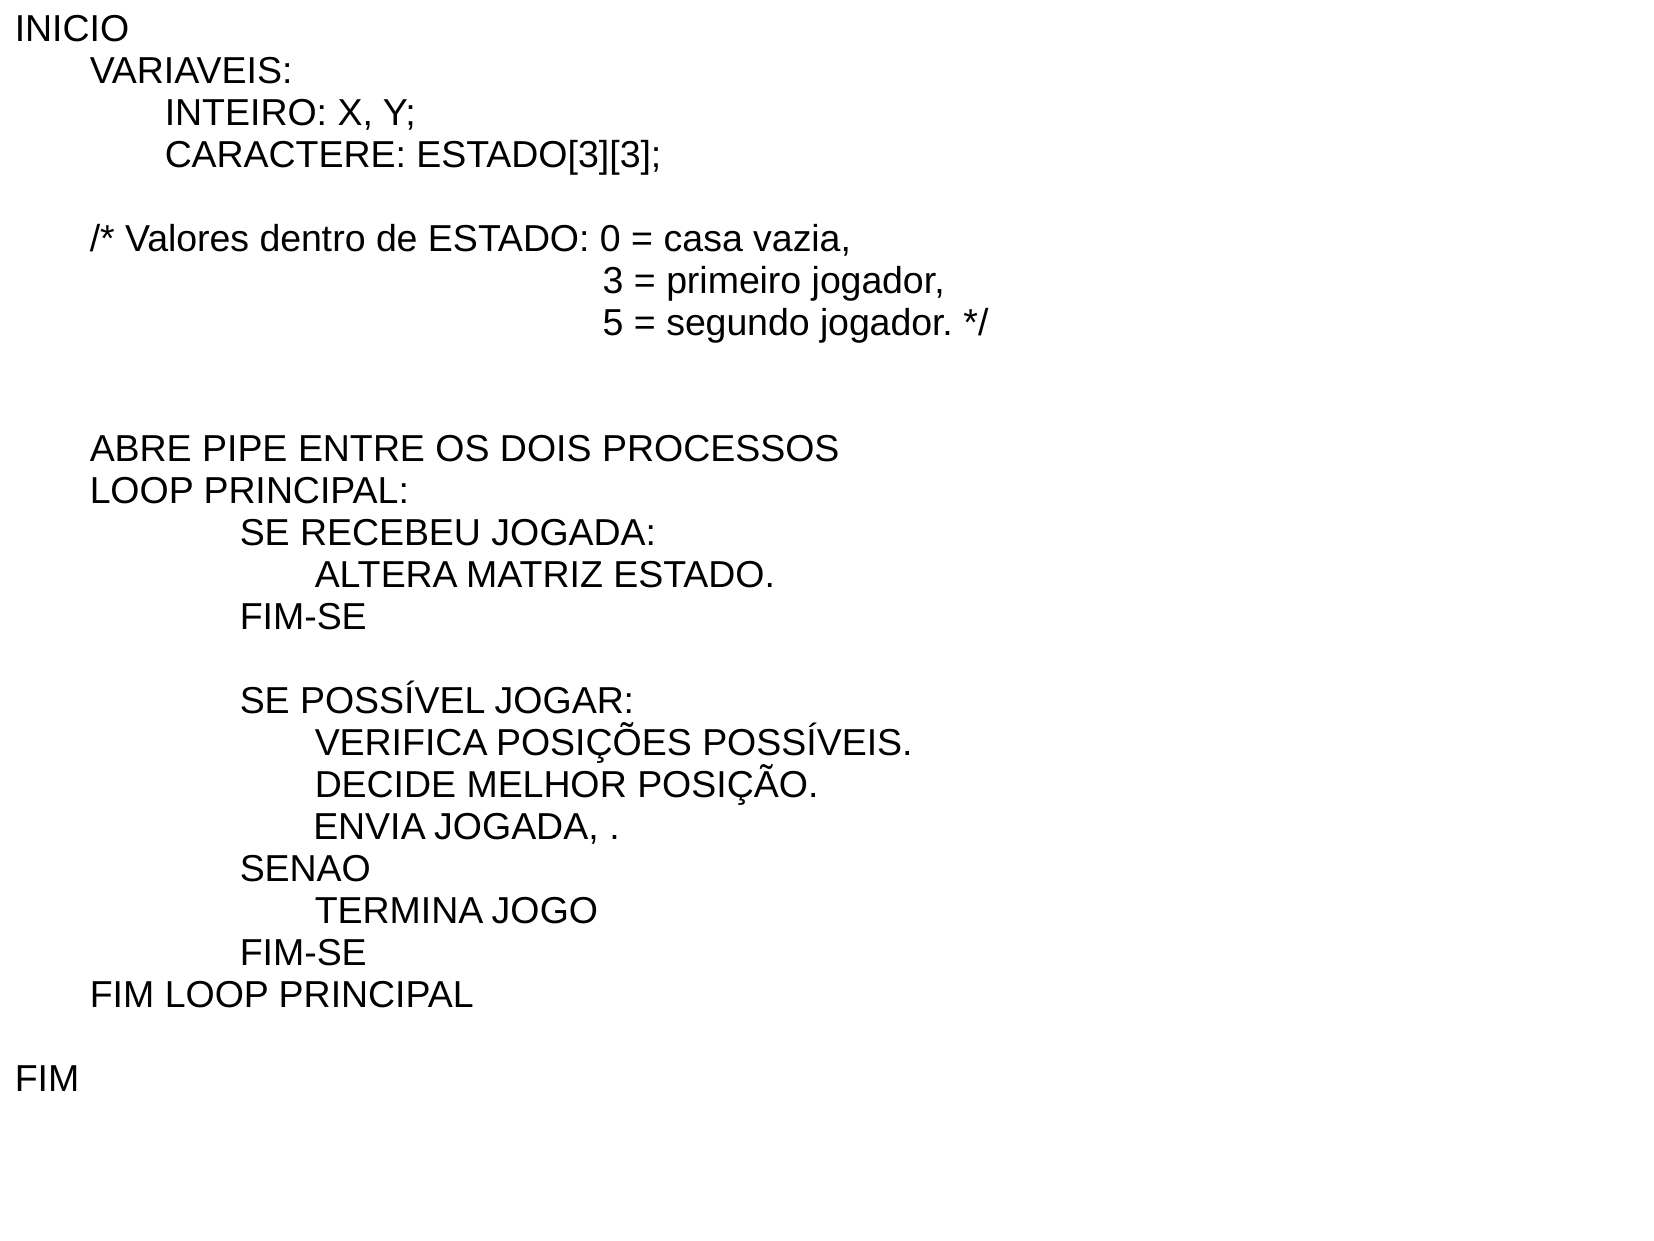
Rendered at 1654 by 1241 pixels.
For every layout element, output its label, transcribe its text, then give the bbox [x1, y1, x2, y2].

text_box INICIO VARIAVEIS: INTEIRO: X, Y; CARACTERE: ESTADO[3][3]; /* Valores dentro de ESTADO: 0 = casa vazia, 3 = primeiro jogador, 5 = segundo jogador. */ ABRE PIPE ENTRE OS DOIS PROCESSOS LOOP PRINCIPAL: SE RECEBEU JOGADA: ALTERA MATRIZ ESTADO. FIM-SE SE POSSÍVEL JOGAR: VERIFICA POSIÇÕES POSSÍVEIS. DECIDE MELHOR POSIÇÃO. ENVIA JOGADA, . SENAO TERMINA JOGO FIM-SE FIM LOOP PRINCIPAL FIM [0, 0, 1654, 1241]
